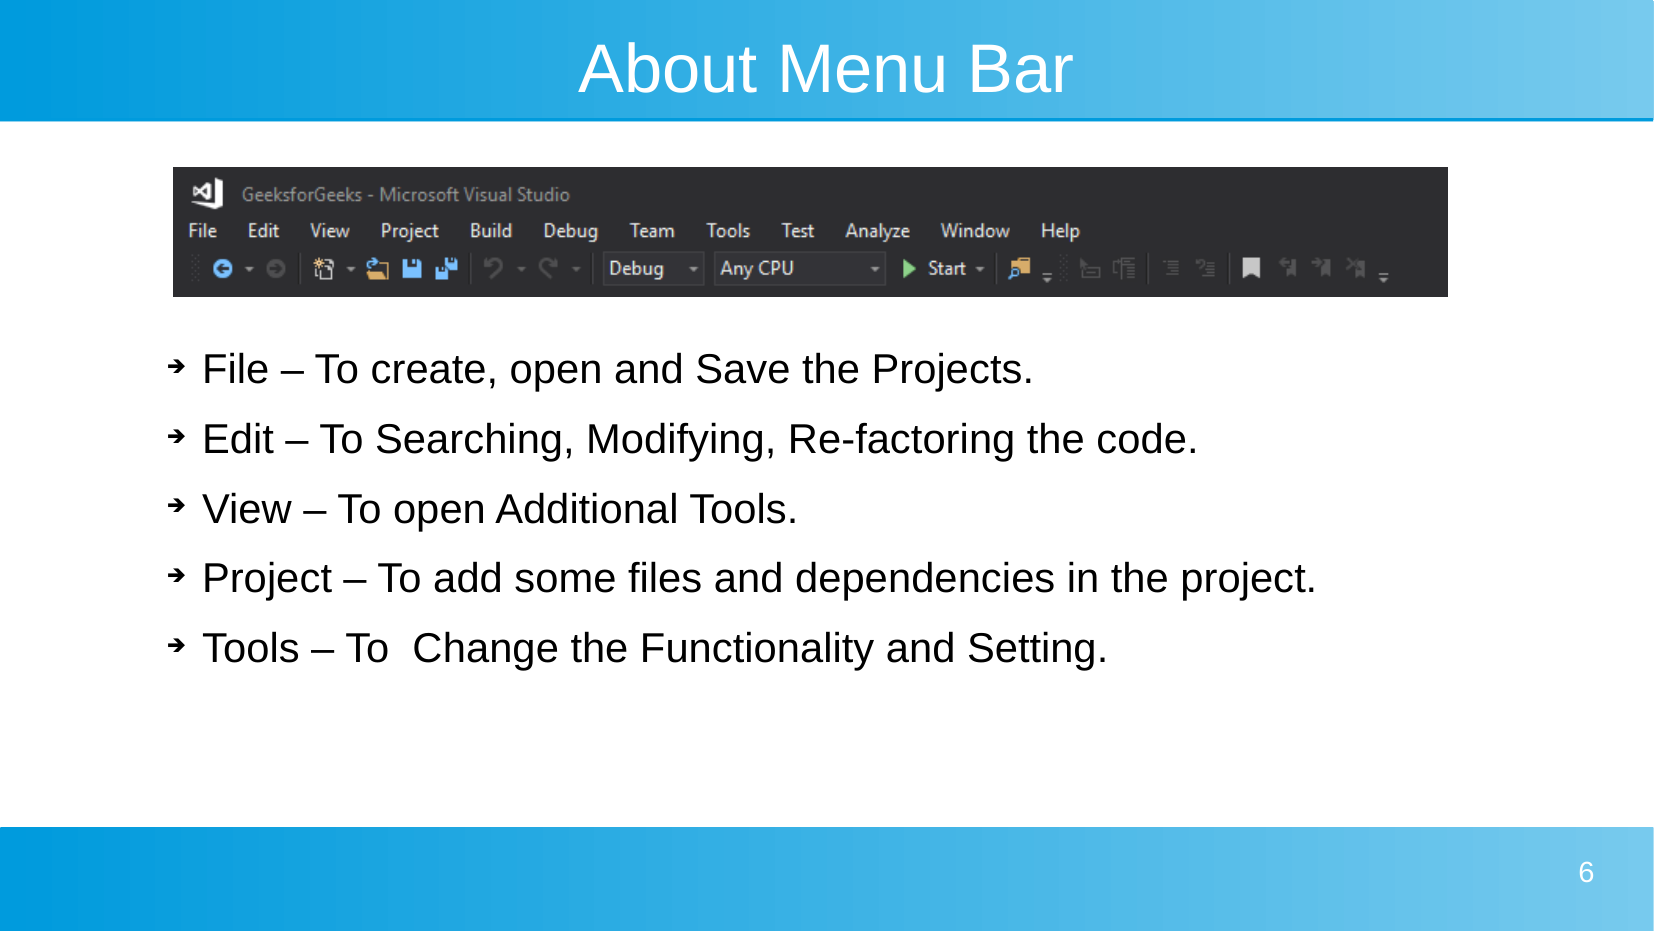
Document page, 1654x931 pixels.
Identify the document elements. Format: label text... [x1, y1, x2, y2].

picture [173, 167, 1448, 297]
title About Menu Bar [59, 29, 1595, 108]
text_box File – To create, open and Save the Projects. Edit – To Searching, Modifying, Re-factoring the code. View – To open Additional Tools. Project – To add some files and dependencies in the project. Tools – To Change the Functionality and Setting. [151, 315, 1509, 770]
